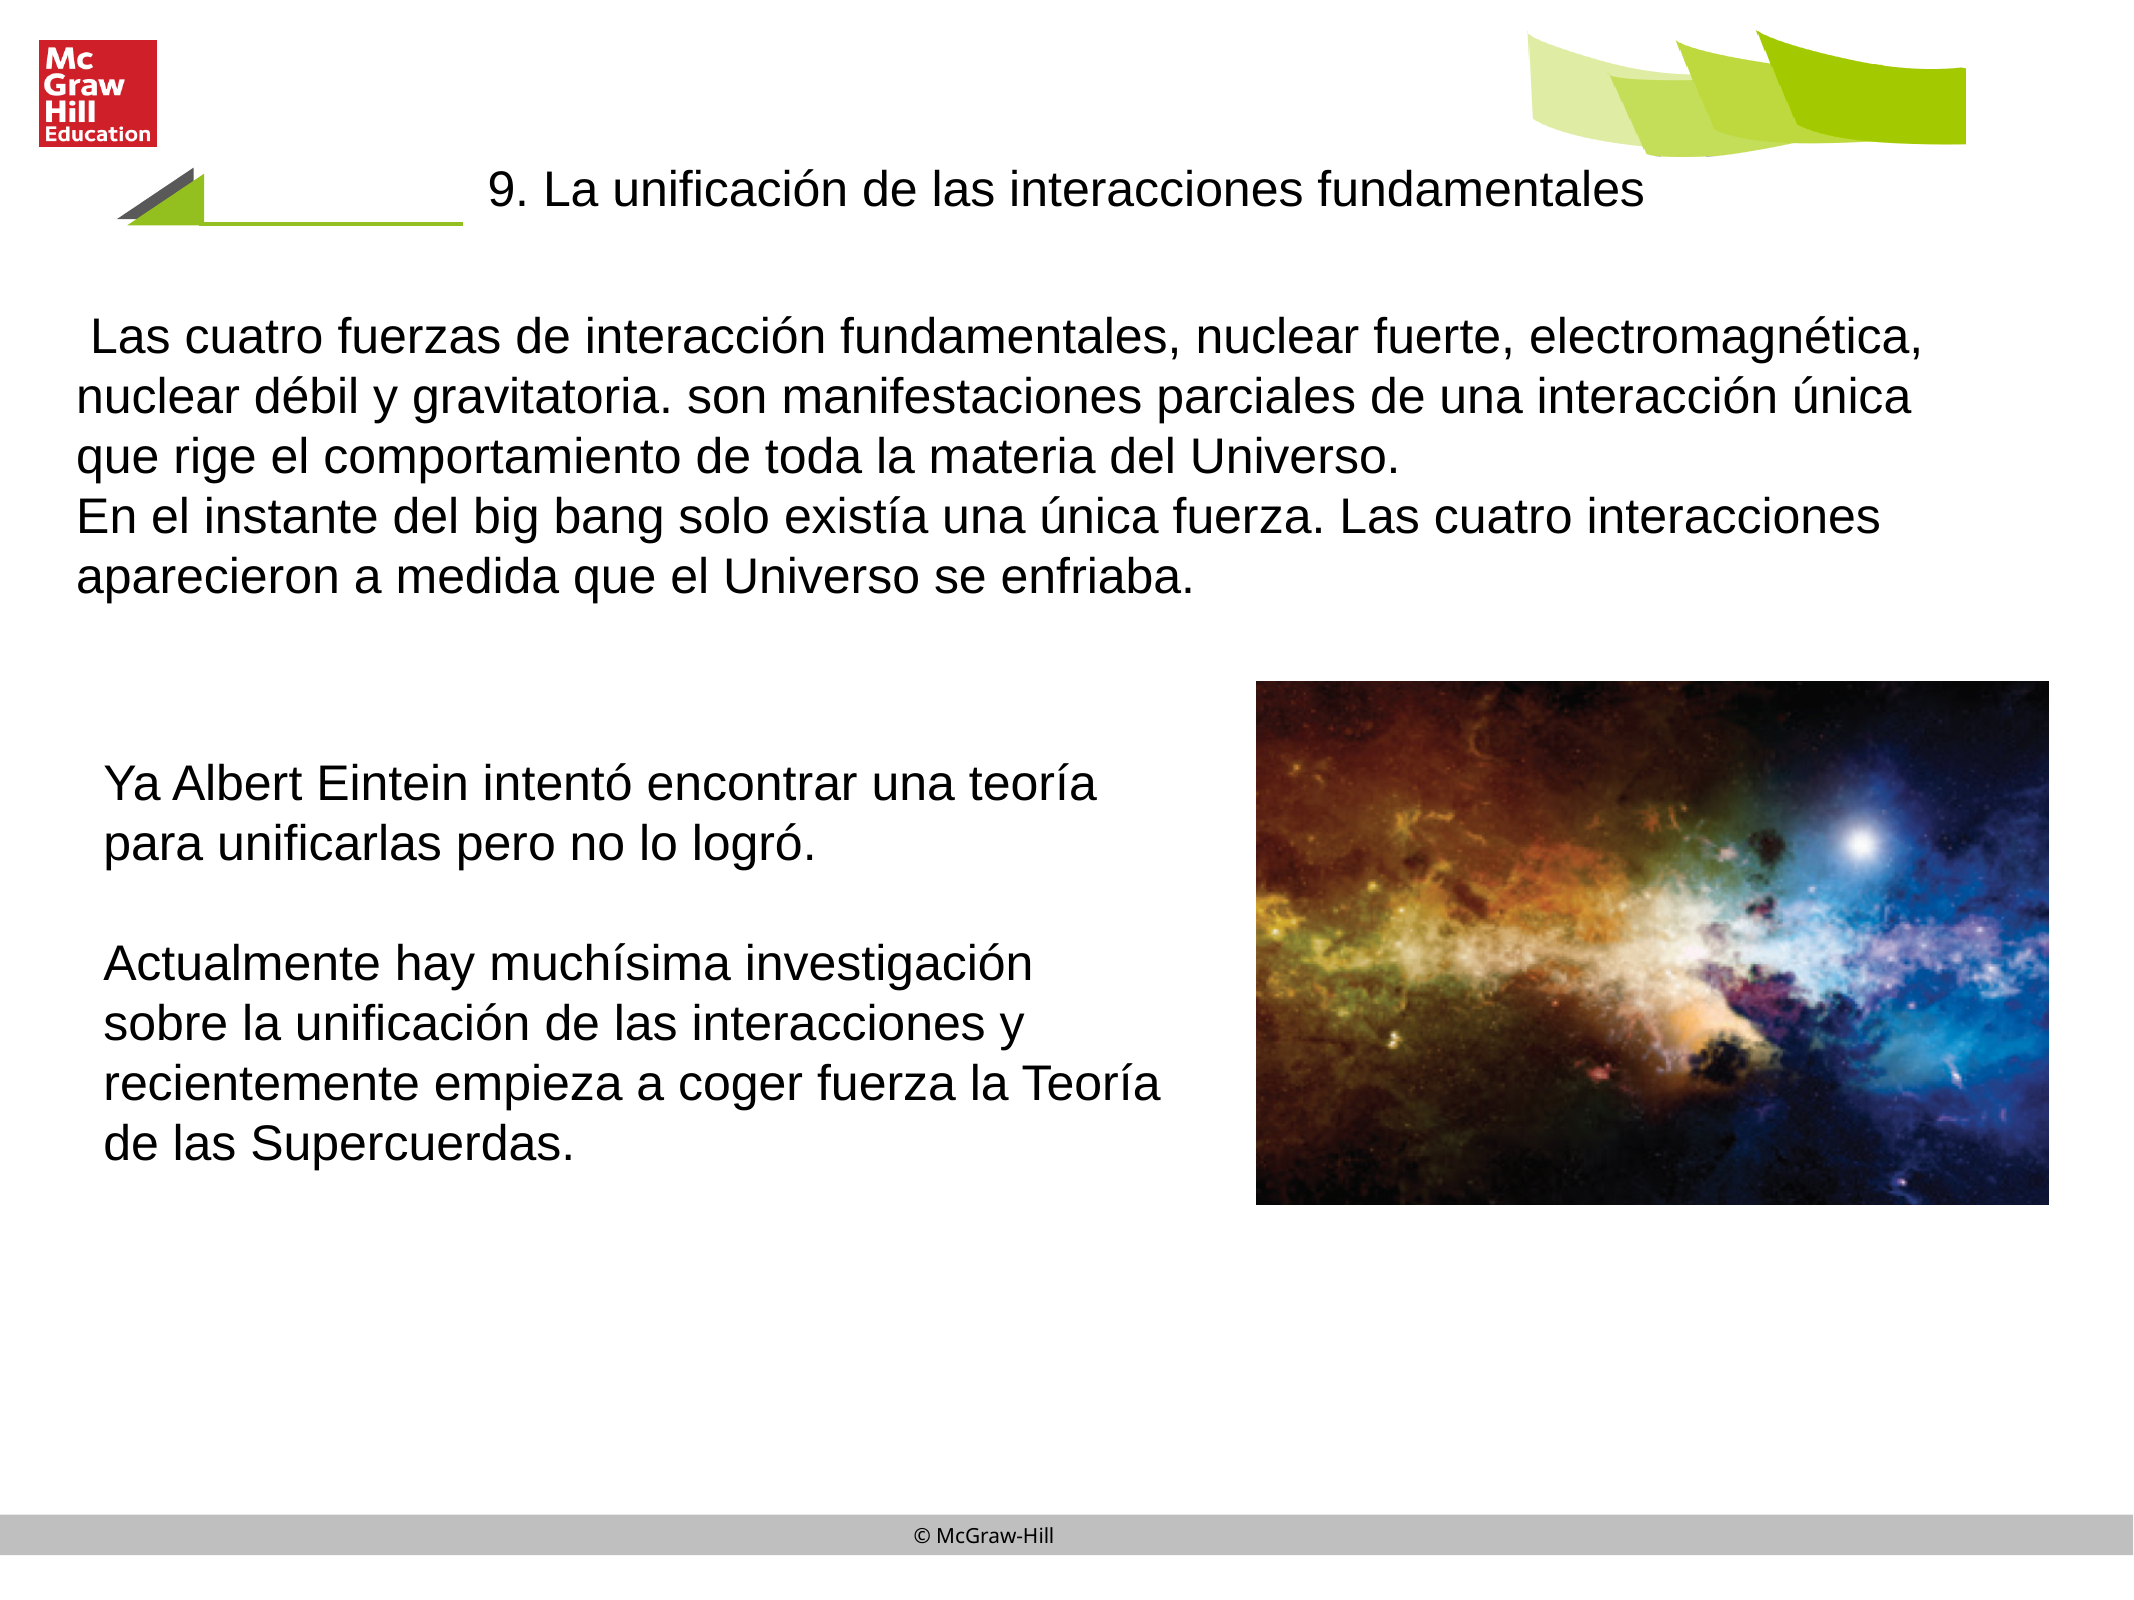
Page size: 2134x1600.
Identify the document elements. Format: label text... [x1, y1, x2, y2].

text_box [0, 1514, 2134, 1556]
text_box [116, 167, 205, 226]
text_box 9. La unificación de las interacciones fundamentales [212, 148, 1922, 225]
text_box Ya Albert Eintein intentó encontrar una teoría para unificarlas pero no lo logró. Actualmente hay muchísima investigación sobre la unificación de las interacciones y recientemente empieza a coger fuerza la Teoría de las Supercuerdas. [95, 741, 1180, 1179]
picture [39, 40, 157, 147]
text_box © McGraw-Hill [707, 1514, 1261, 1555]
picture [1387, 30, 1966, 157]
picture [1256, 681, 2049, 1205]
text_box Las cuatro fuerzas de interacción fundamentales, nuclear fuerte, electromagnética, nuclear débil y gravitatoria. son manifestaciones parciales de una interacción única que rige el comportamiento de toda la materia del Universo. En el instante del big bang solo existía una única fuerza. Las cuatro interacciones aparecieron a medida que el Universo se enfriaba. [67, 295, 1941, 612]
